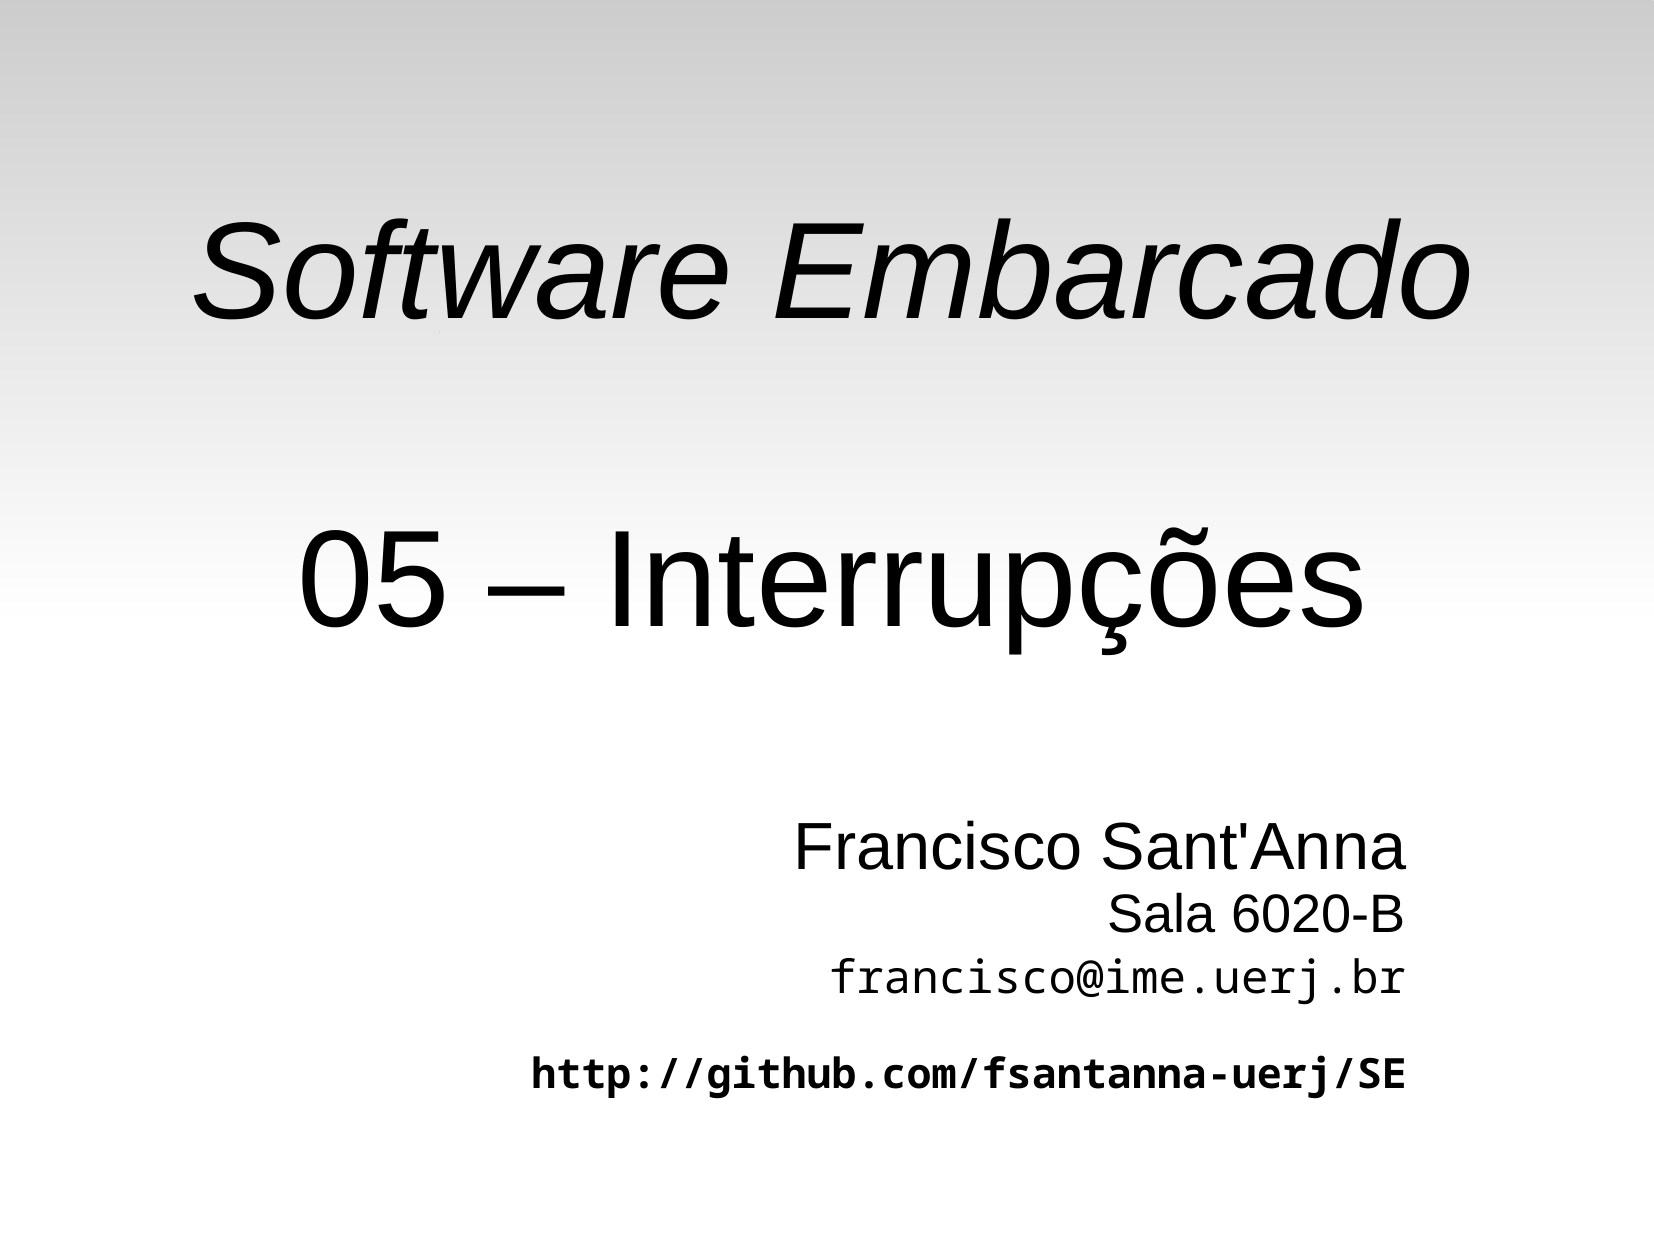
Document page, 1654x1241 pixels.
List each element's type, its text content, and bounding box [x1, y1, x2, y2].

subtitle Software Embarcado 05 – Interrupções [88, 231, 1577, 618]
text_box Francisco Sant'Anna Sala 6020-B francisco@ime.uerj.br http://github.com/fsantanna-uerj/SE [516, 801, 1447, 1107]
